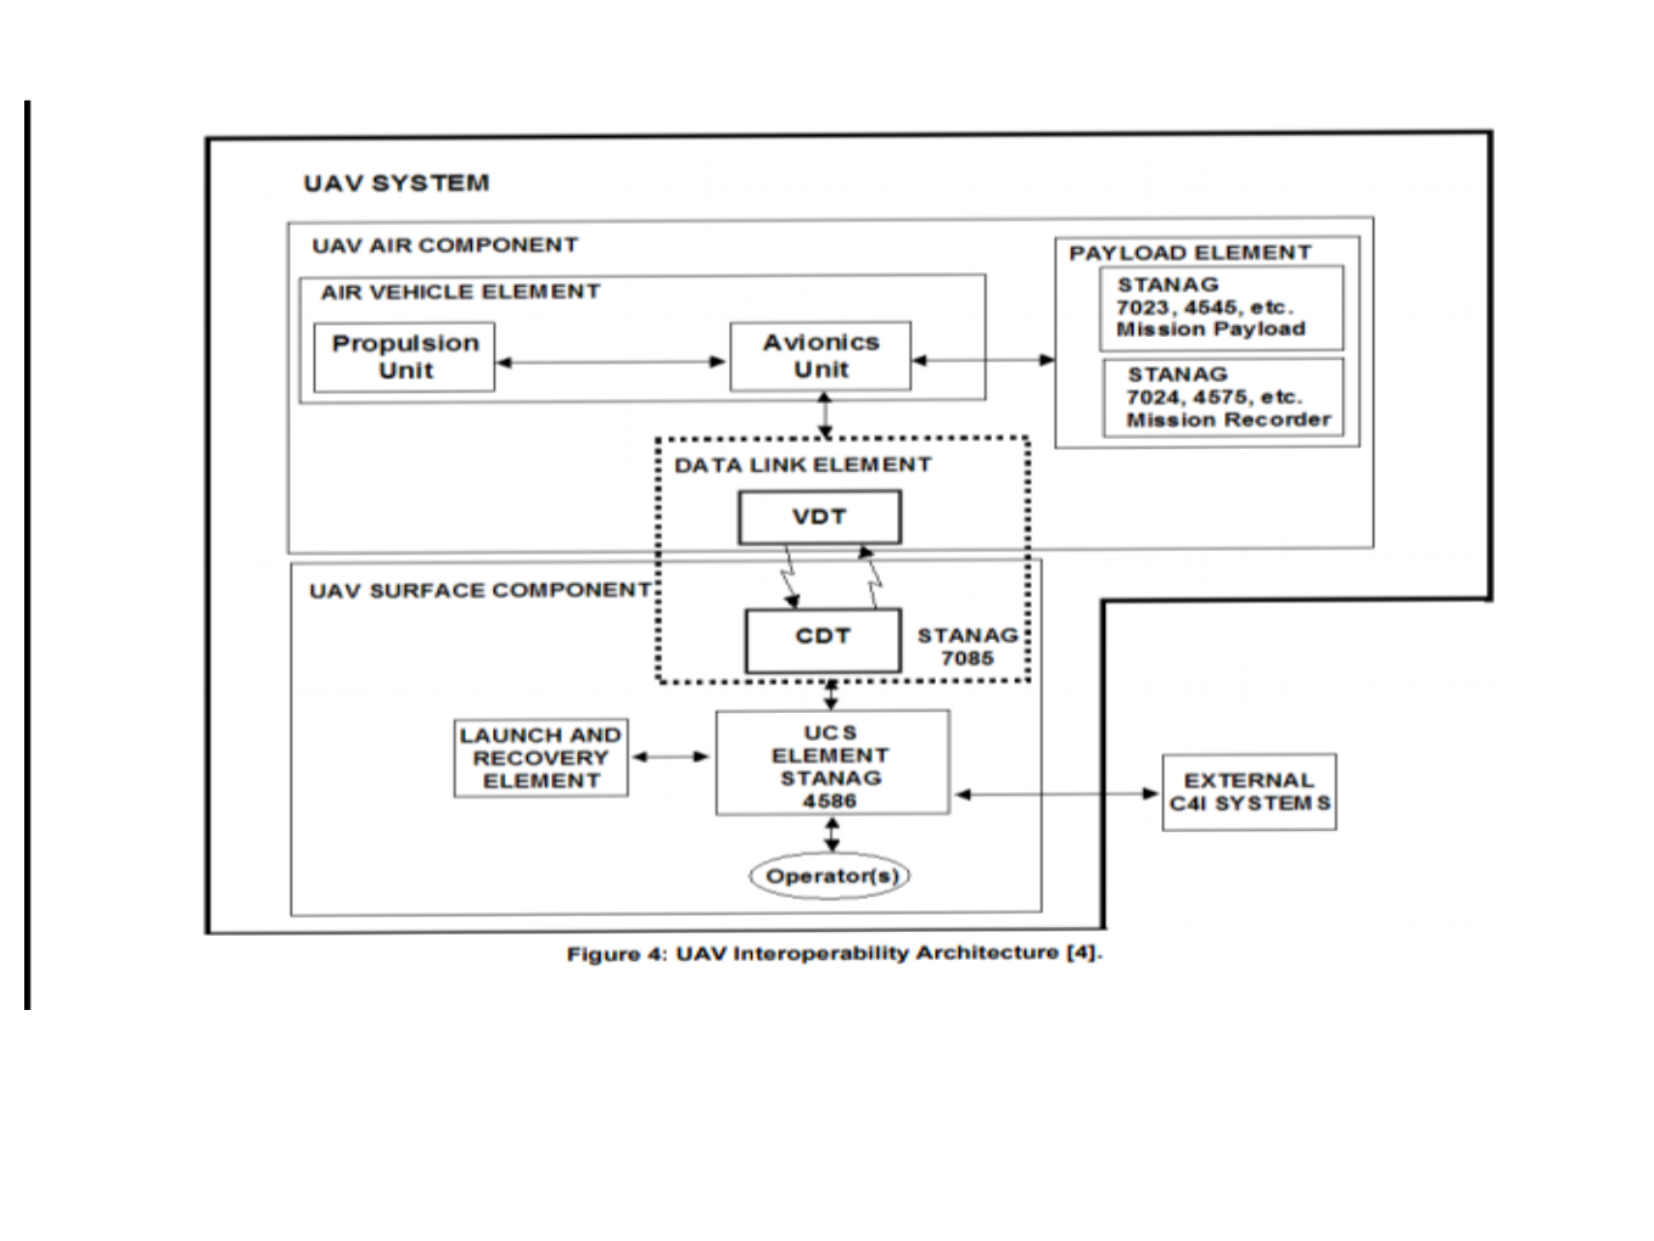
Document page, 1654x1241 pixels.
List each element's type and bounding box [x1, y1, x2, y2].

picture [23, 91, 1636, 1010]
